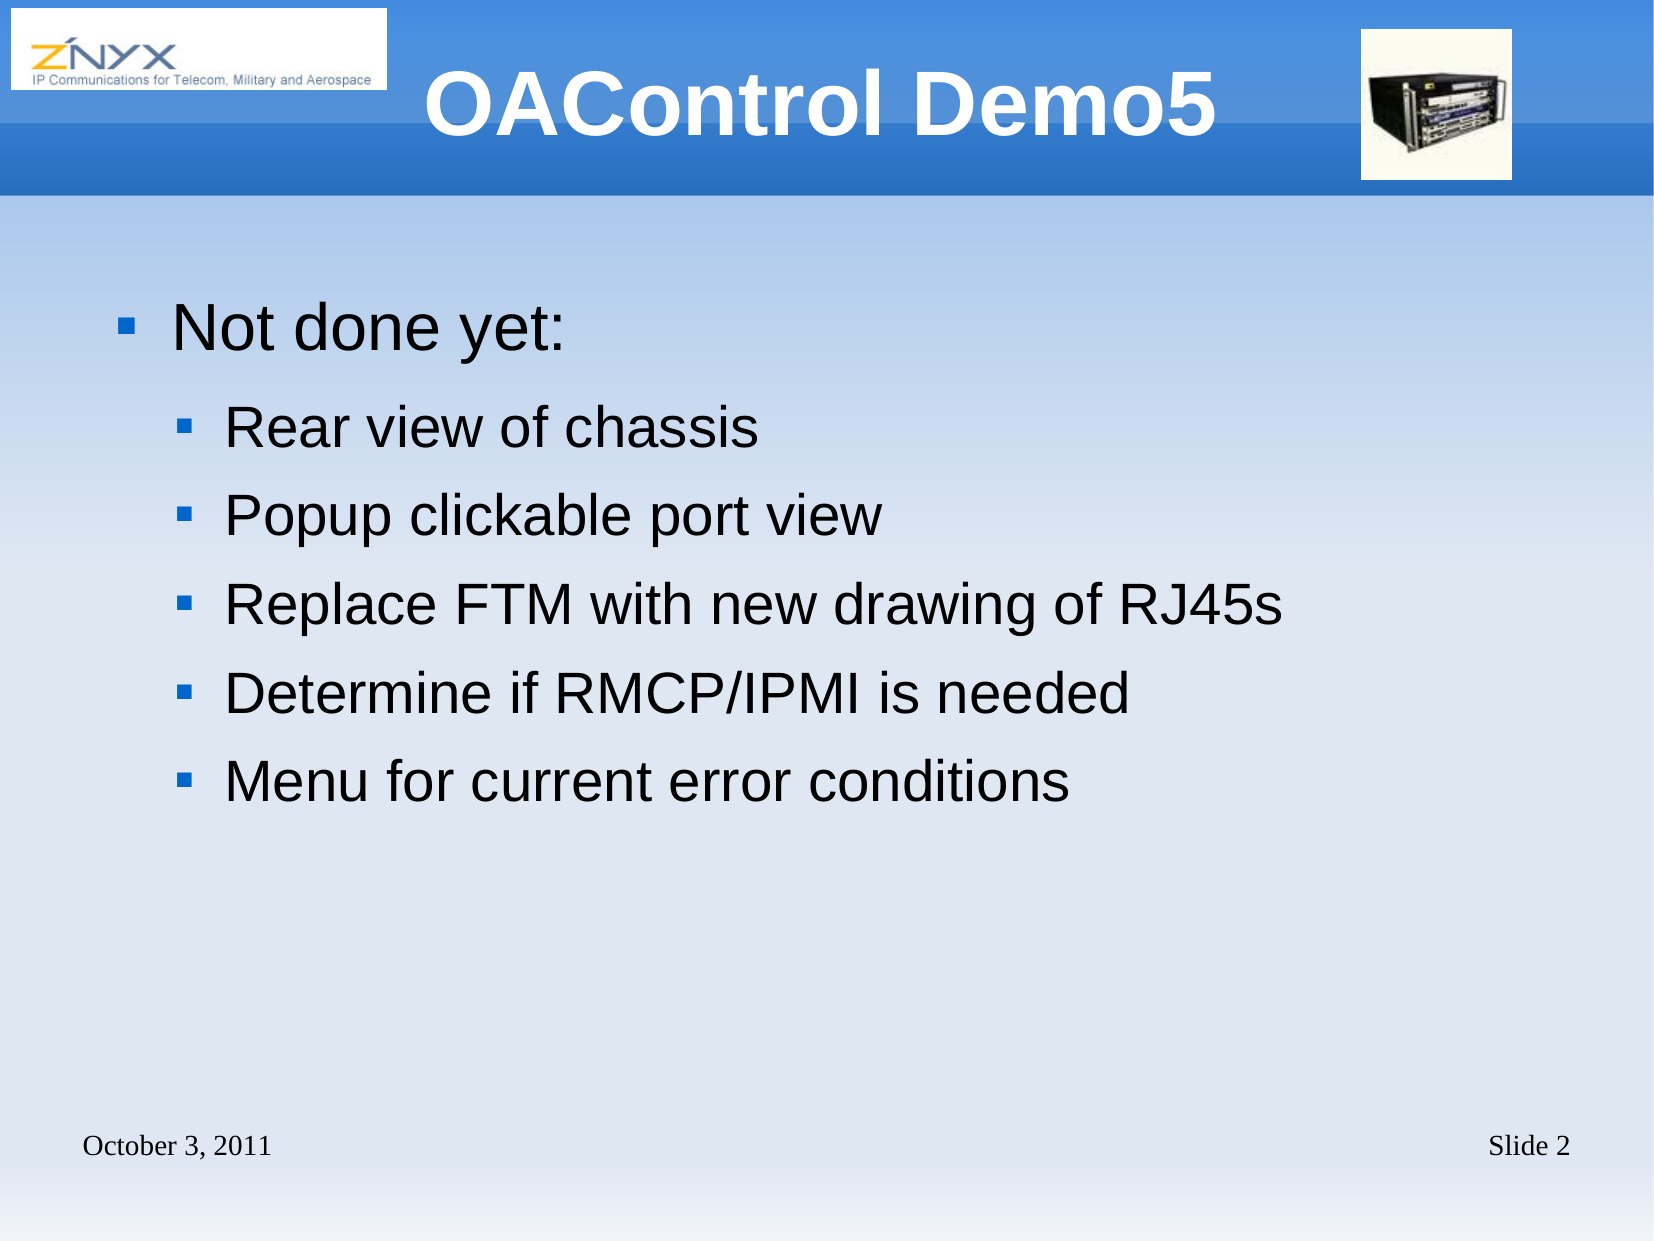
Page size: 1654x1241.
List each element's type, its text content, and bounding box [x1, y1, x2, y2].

title OAControl Demo5 [76, 0, 1565, 208]
picture [0, 0, 1654, 1241]
list Not done yet: Rear view of chassis Popup clickable port view Replace FTM with new drawing of RJ45s Determine if RMCP/IPMI is needed Menu for current error conditions [82, 290, 1571, 1109]
